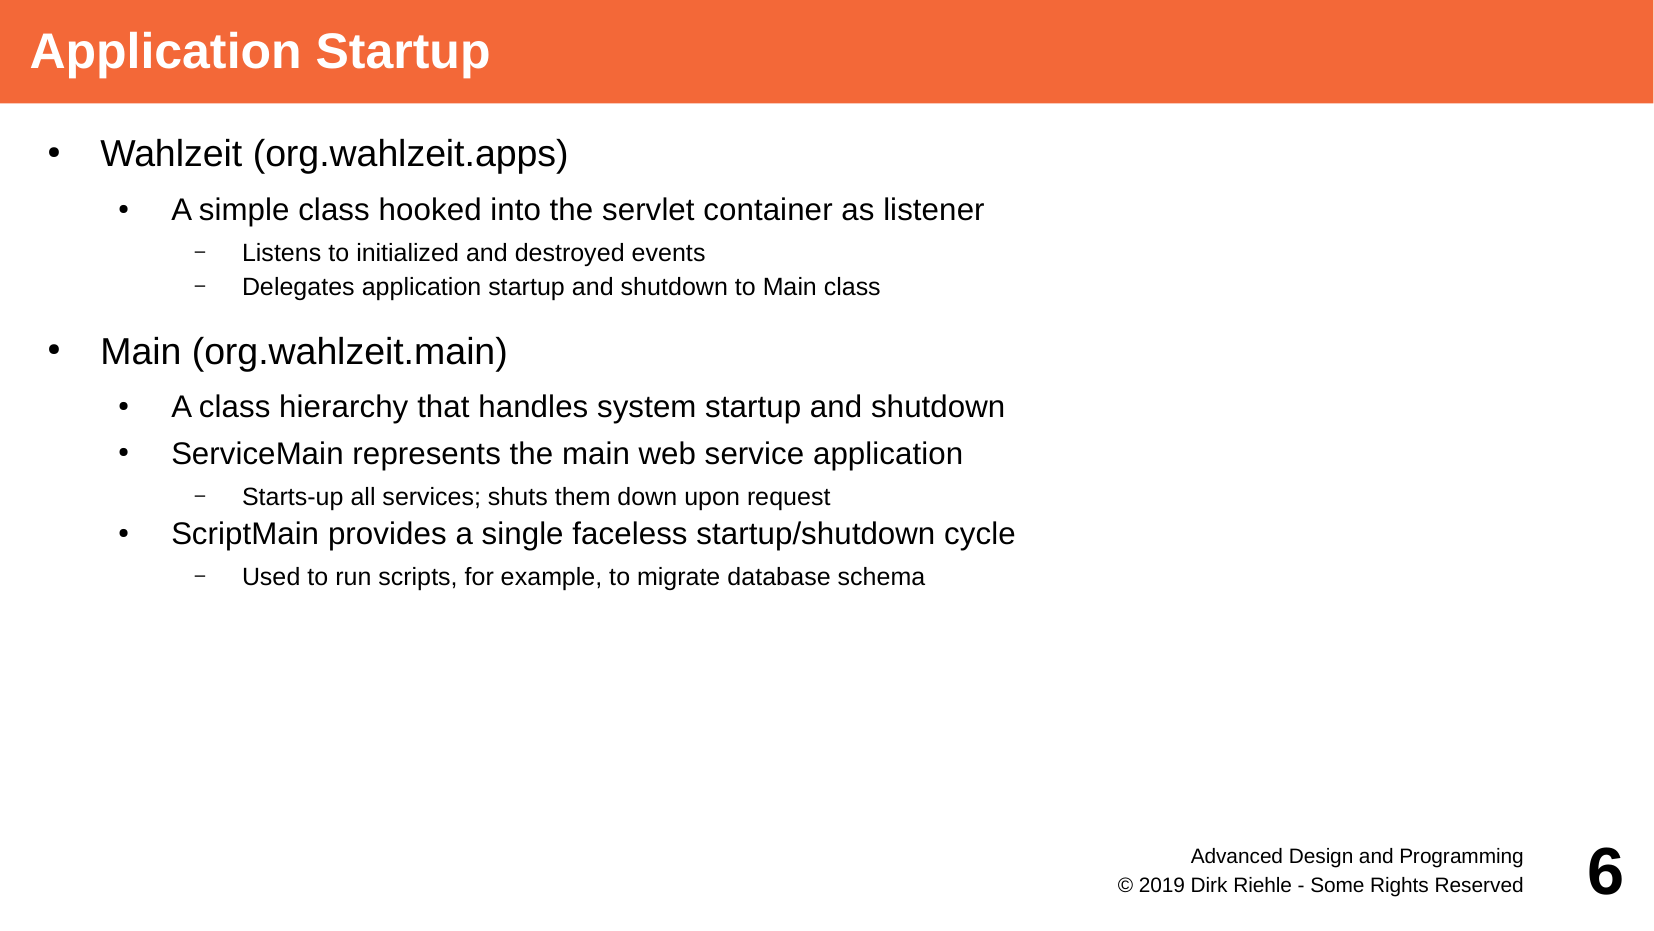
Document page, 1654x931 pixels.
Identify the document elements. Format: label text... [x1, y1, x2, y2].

list Wahlzeit (org.wahlzeit.apps) A simple class hooked into the servlet container as listener Listens to initialized and destroyed events Delegates application startup and shutdown to Main class Main (org.wahlzeit.main) A class hierarchy that handles system startup and shutdown ServiceMain represents the main web service application Starts-up all services; shuts them down upon request ScriptMain provides a single faceless startup/shutdown cycle Used to run scripts, for example, to migrate database schema [29, 132, 1625, 813]
title Application Startup [0, 0, 1654, 104]
